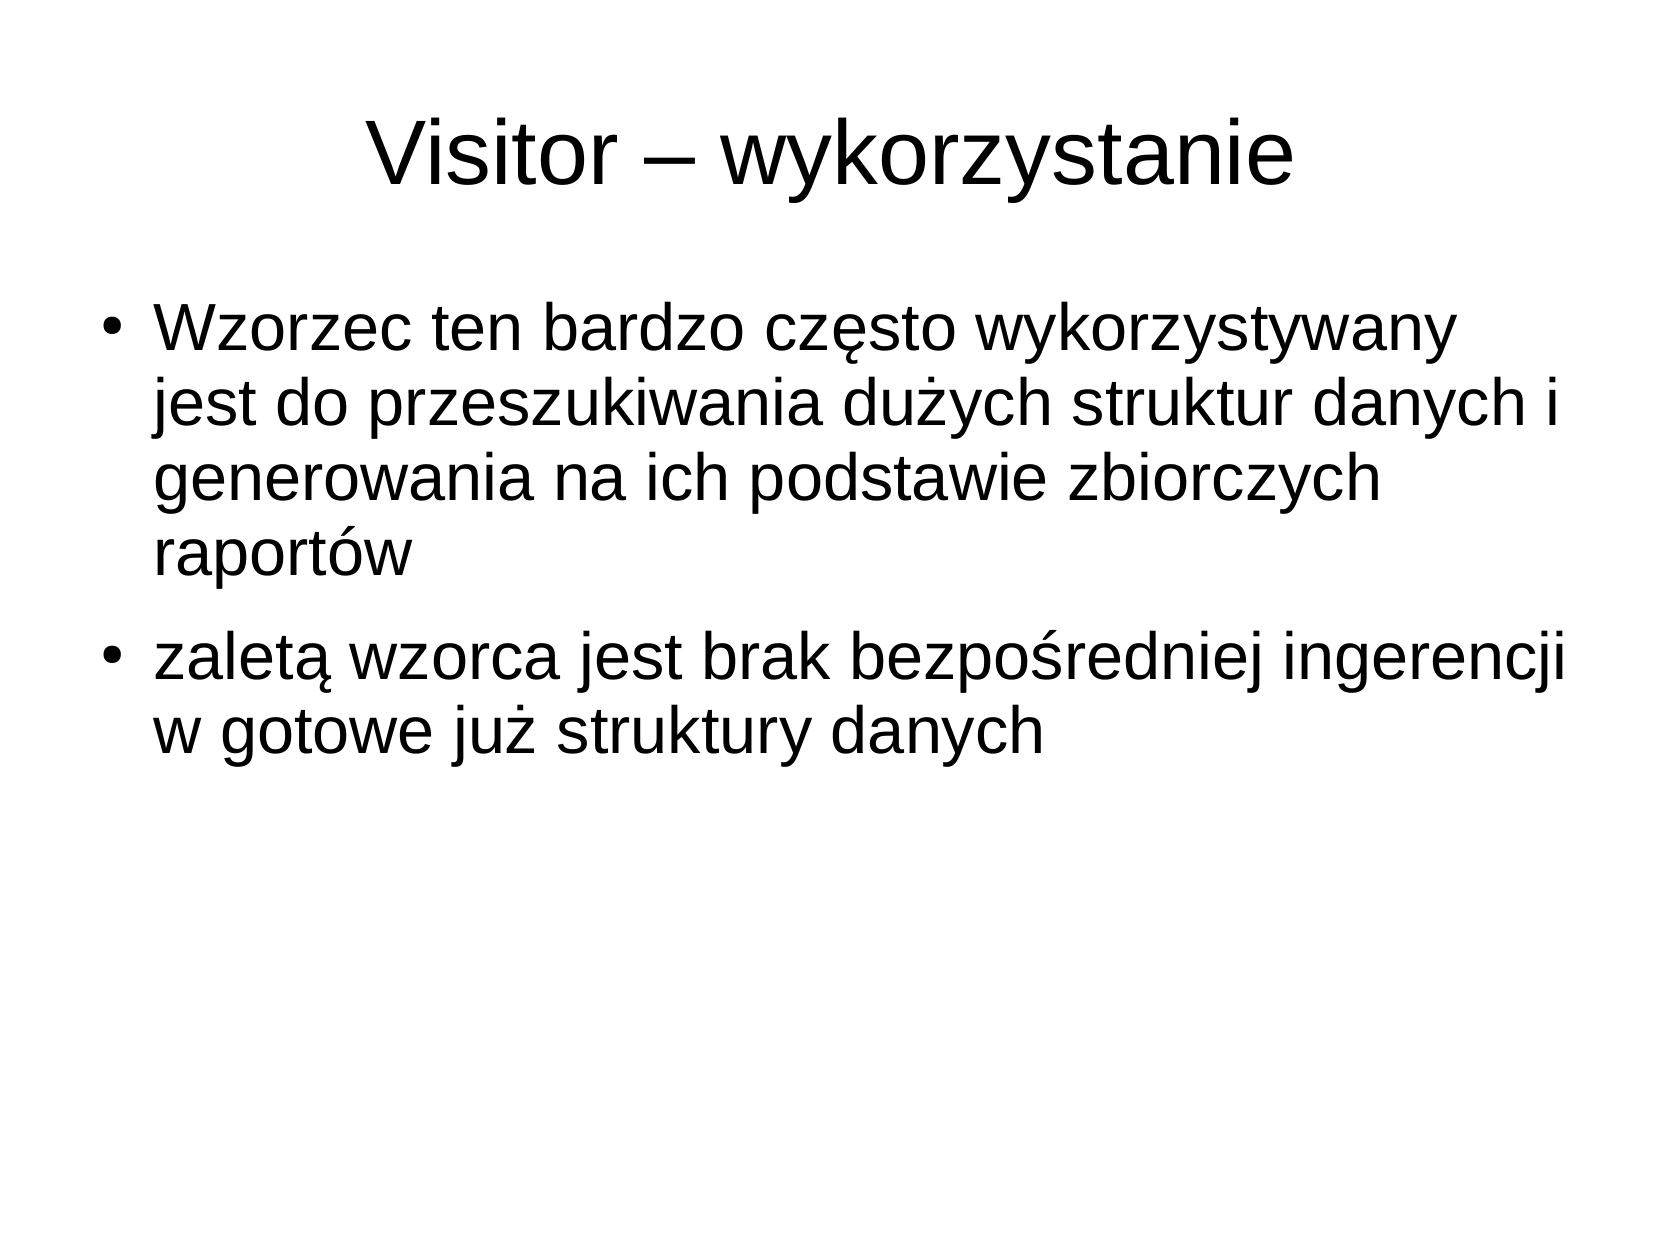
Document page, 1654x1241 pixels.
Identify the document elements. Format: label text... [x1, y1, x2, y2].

title Visitor – wykorzystanie [82, 49, 1571, 257]
list Wzorzec ten bardzo często wykorzystywany jest do przeszukiwania dużych struktur danych i generowania na ich podstawie zbiorczych raportów zaletą wzorca jest brak bezpośredniej ingerencji w gotowe już struktury danych [82, 290, 1571, 1010]
